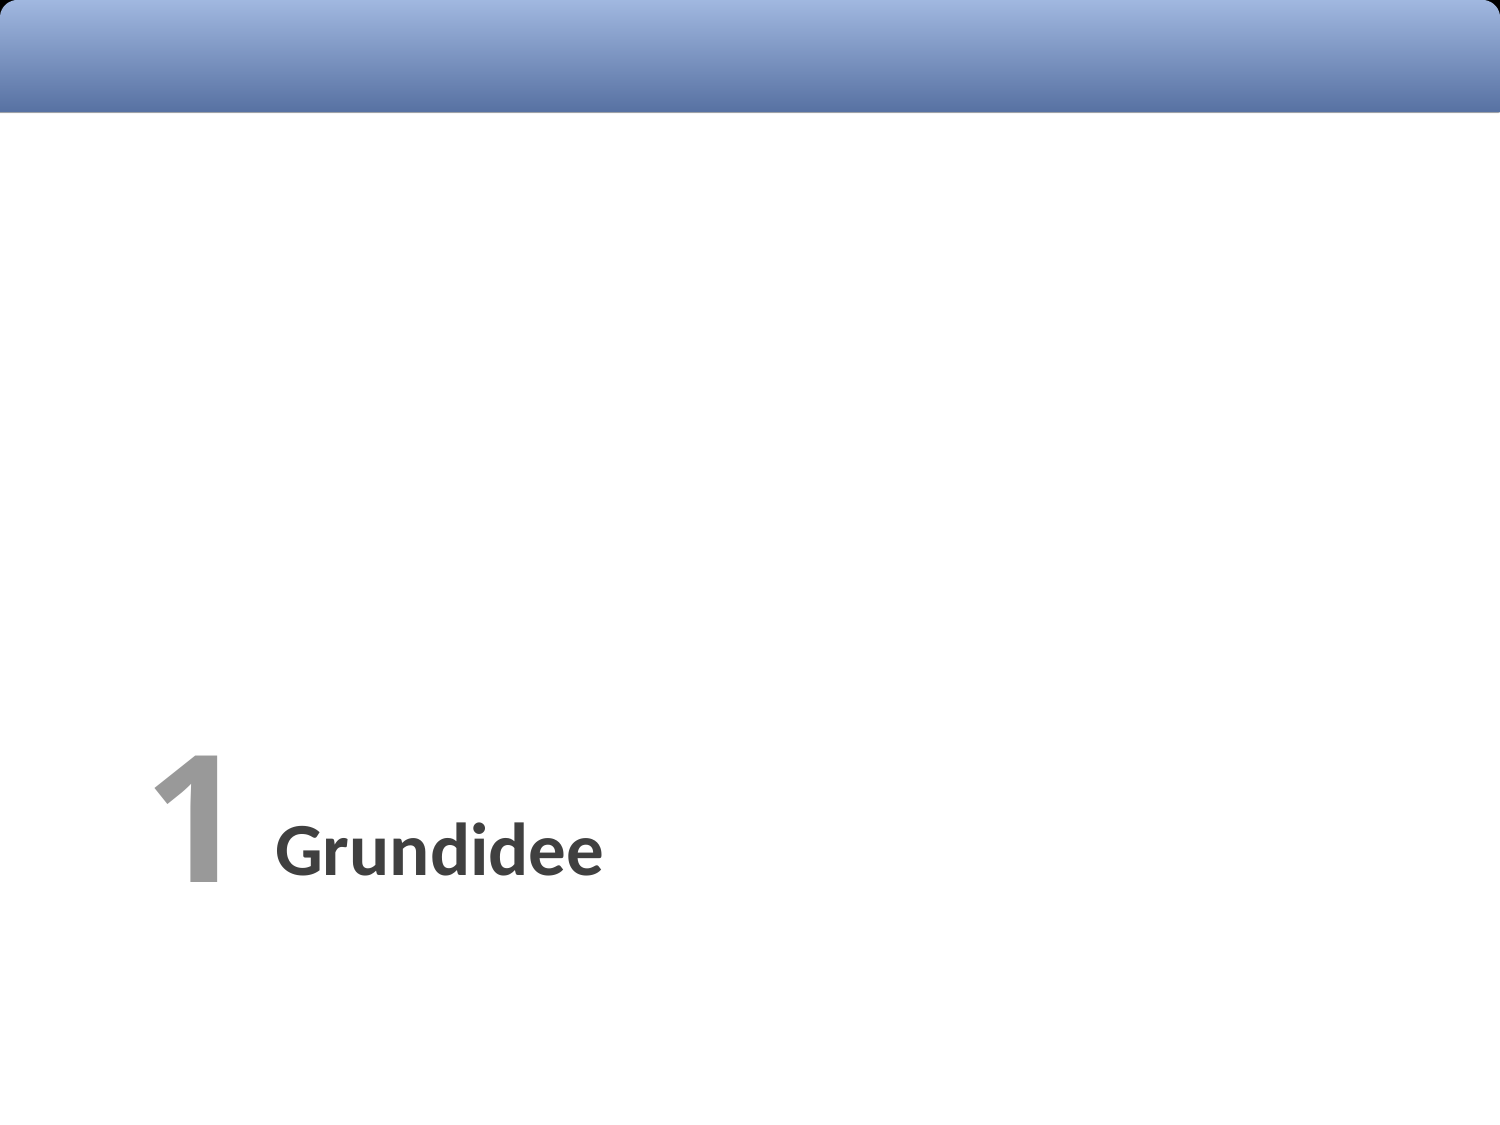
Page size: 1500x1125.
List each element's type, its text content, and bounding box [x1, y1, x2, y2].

list 1 [59, 661, 261, 918]
title Grundidee [260, 792, 1500, 1016]
